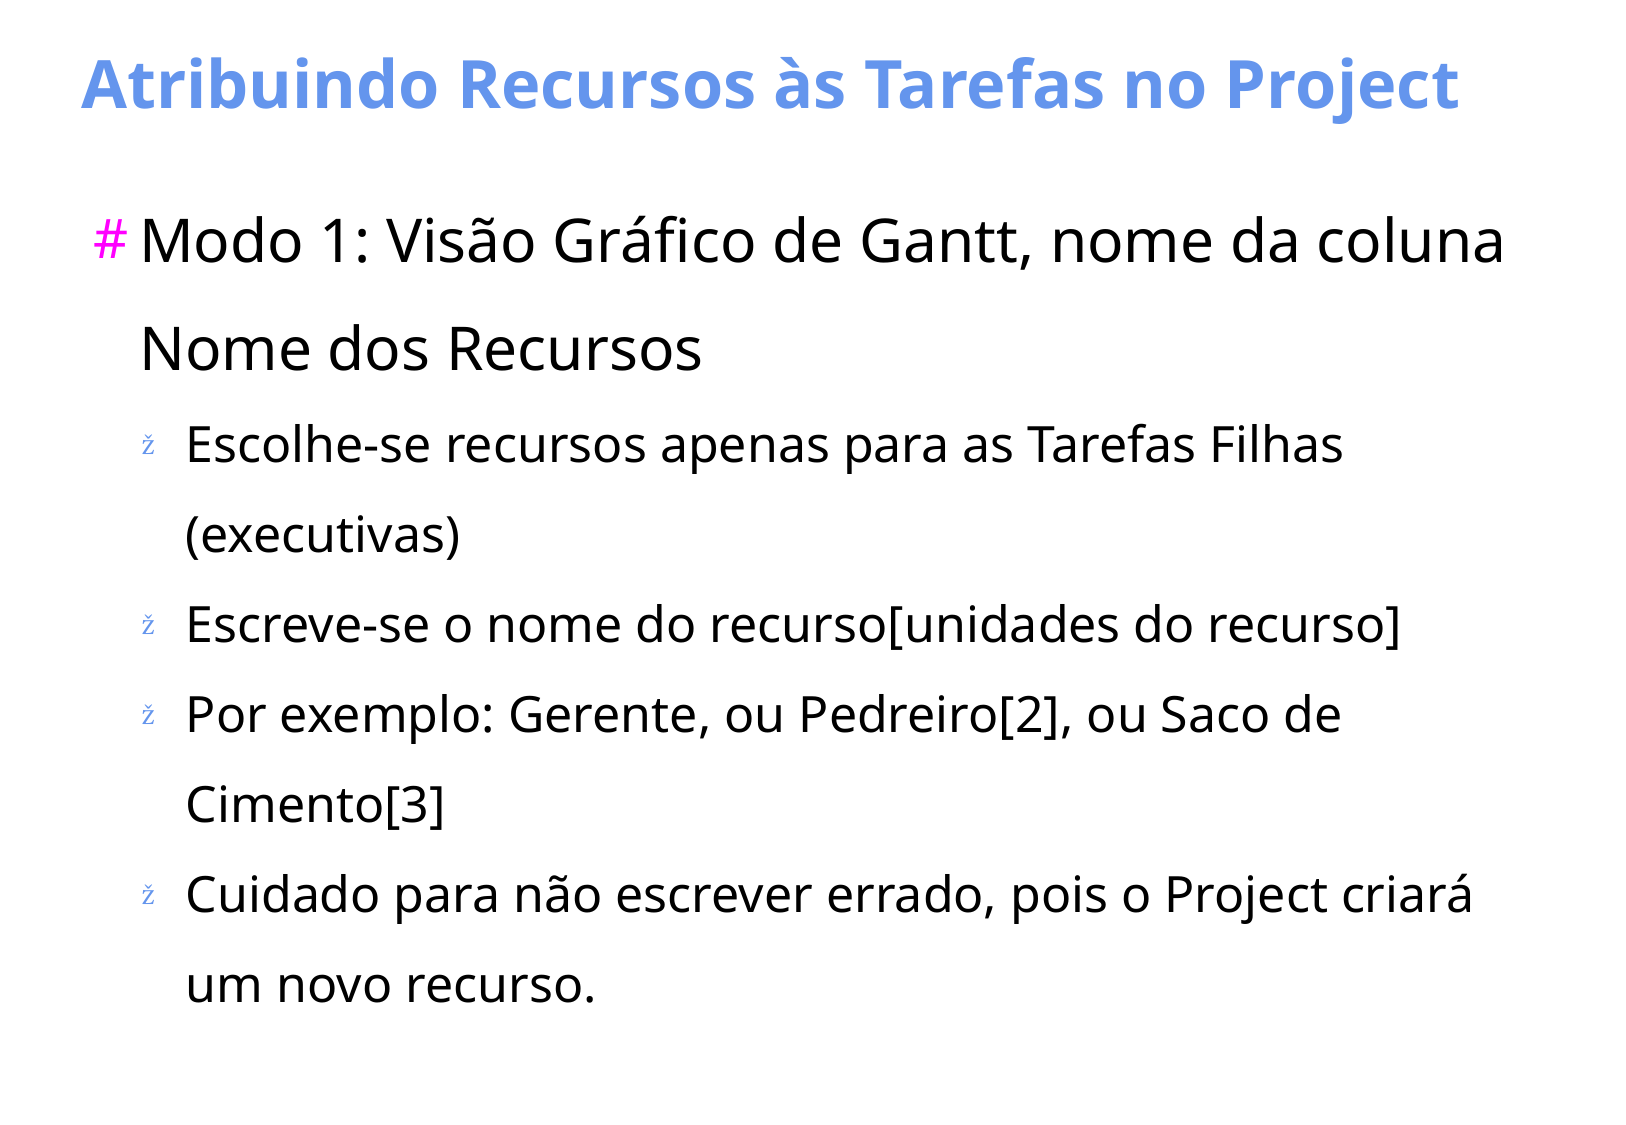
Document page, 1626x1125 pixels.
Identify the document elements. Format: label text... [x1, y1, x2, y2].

list Modo 1: Visão Gráfico de Gantt, nome da coluna Nome dos Recursos Escolhe-se recursos apenas para as Tarefas Filhas (executivas) Escreve-se o nome do recurso[unidades do recurso] Por exemplo: Gerente, ou Pedreiro[2], ou Saco de Cimento[3] Cuidado para não escrever errado, pois o Project criará um novo recurso. [81, 165, 1544, 1016]
title Atribuindo Recursos às Tarefas no Project [81, 41, 1544, 122]
